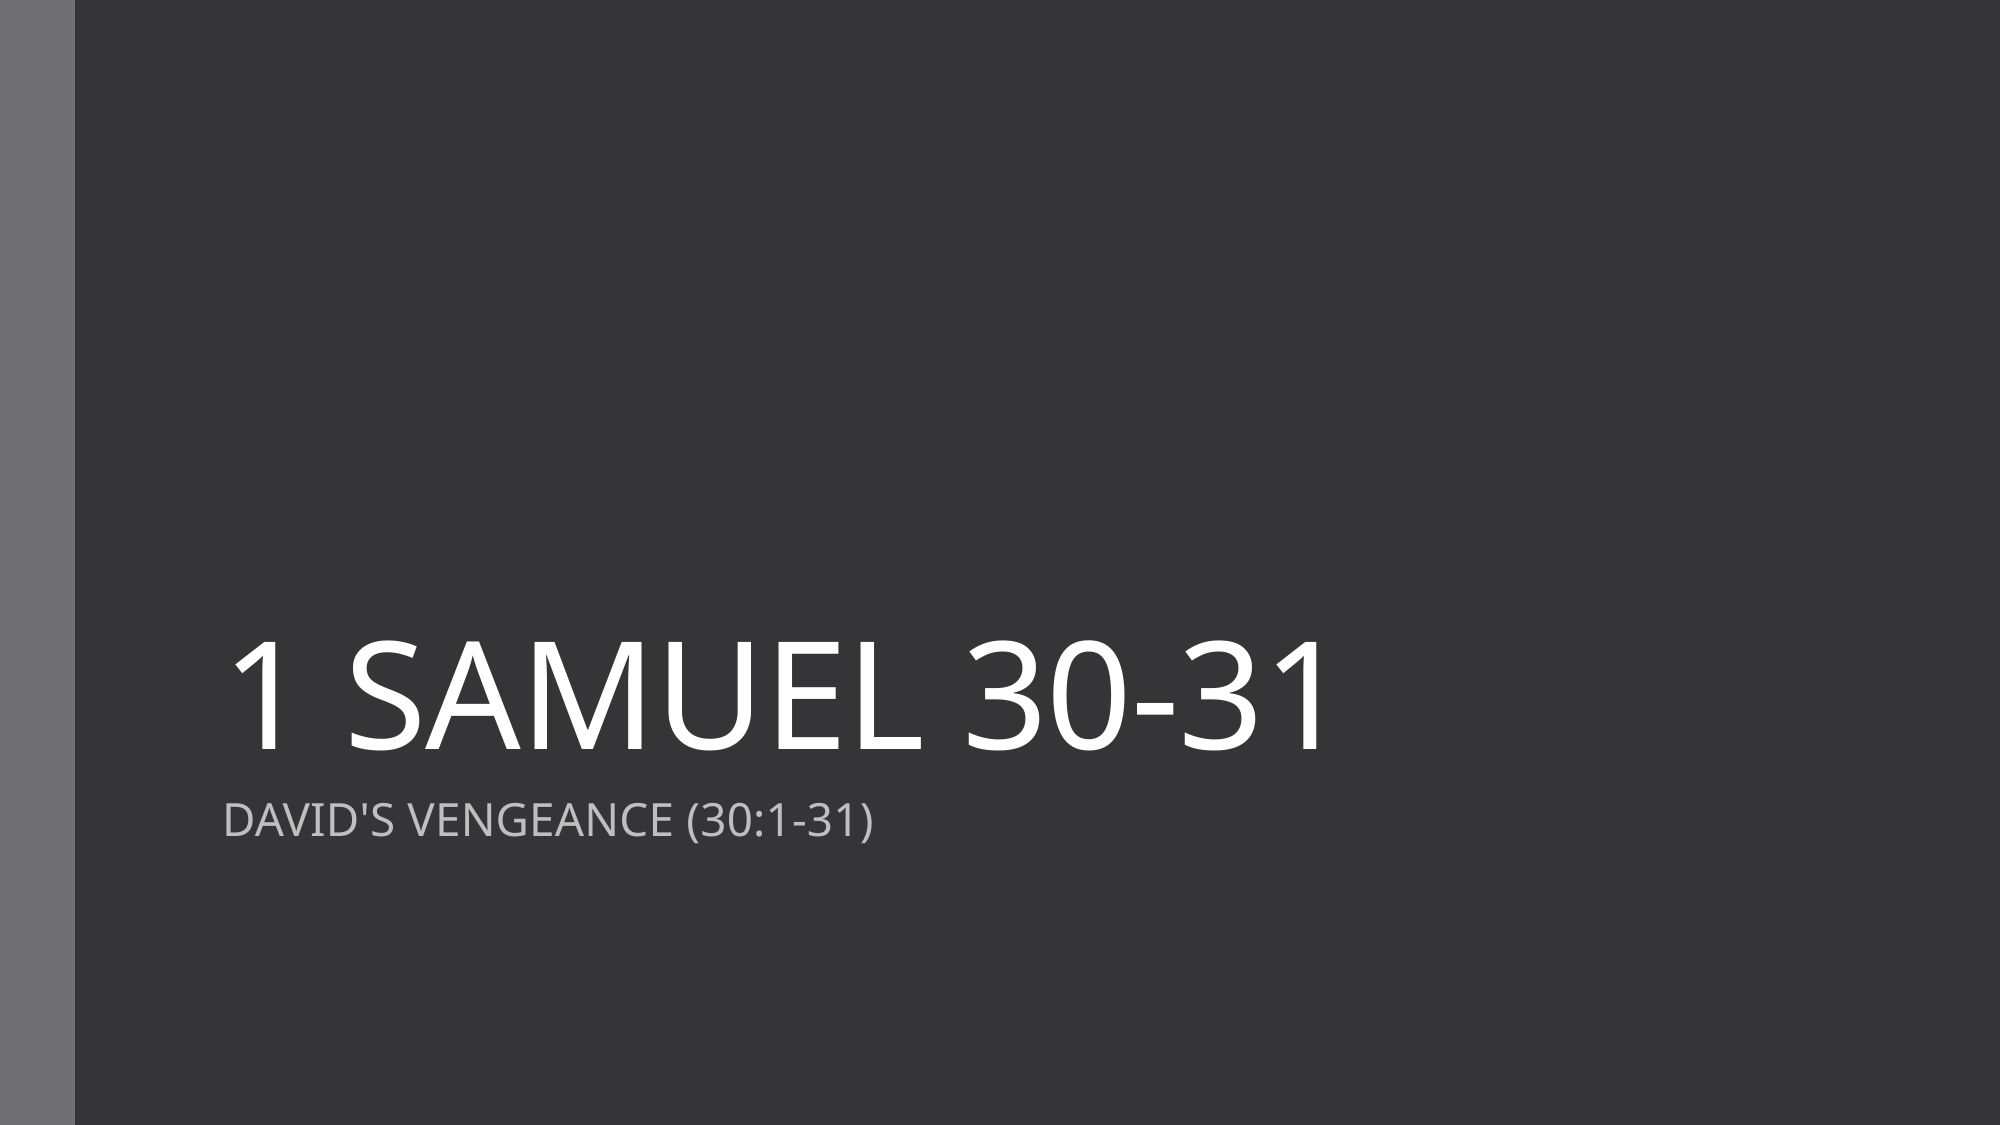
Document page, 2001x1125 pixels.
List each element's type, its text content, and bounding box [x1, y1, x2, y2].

title 1 SAMUEL 30-31 [206, 124, 1752, 787]
subtitle DAVID'S VENGEANCE (30:1-31) [206, 787, 1752, 1066]
